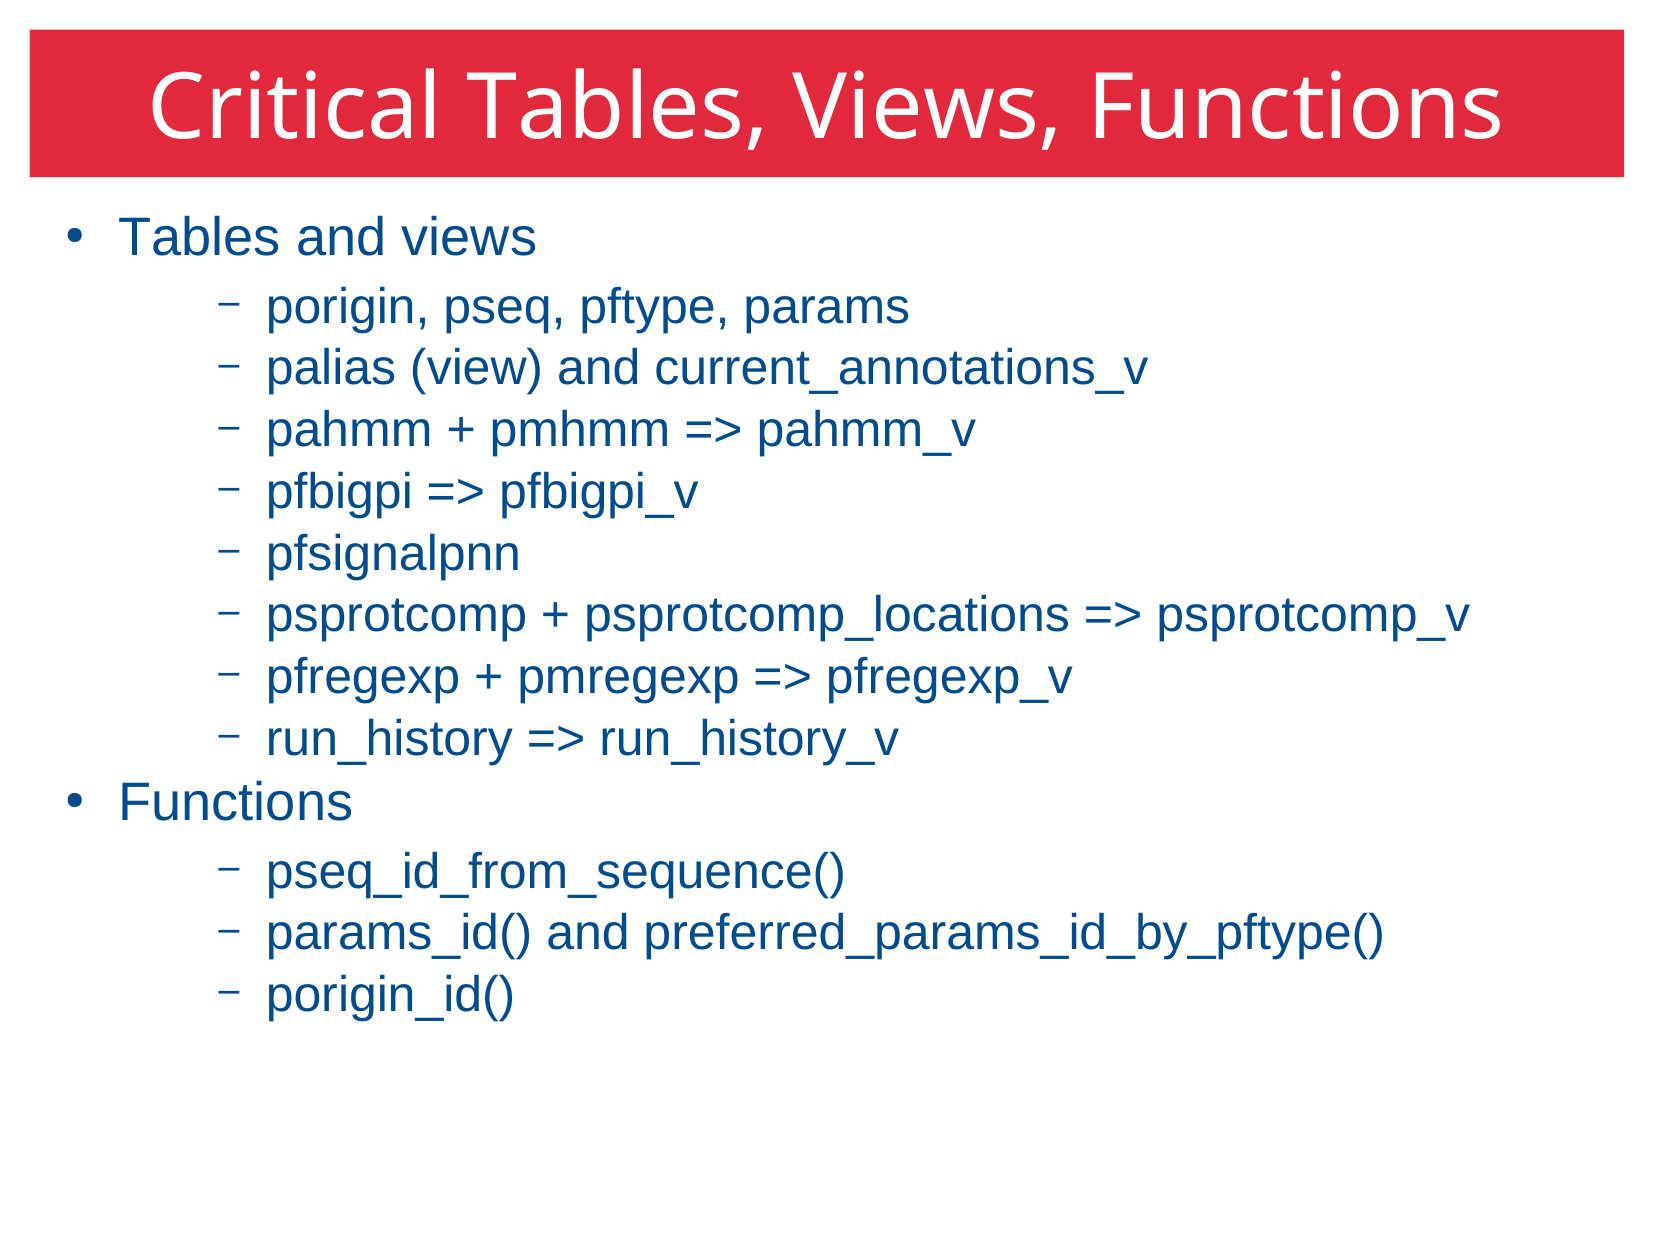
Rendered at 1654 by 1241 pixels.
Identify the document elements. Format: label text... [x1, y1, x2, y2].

list Tables and views porigin, pseq, pftype, params palias (view) and current_annotations_v pahmm + pmhmm => pahmm_v pfbigpi => pfbigpi_v pfsignalpnn psprotcomp + psprotcomp_locations => psprotcomp_v pfregexp + pmregexp => pfregexp_v run_history => run_history_v Functions pseq_id_from_sequence() params_id() and preferred_params_id_by_pftype() porigin_id() [29, 206, 1625, 1152]
title Critical Tables, Views, Functions [29, 29, 1625, 178]
